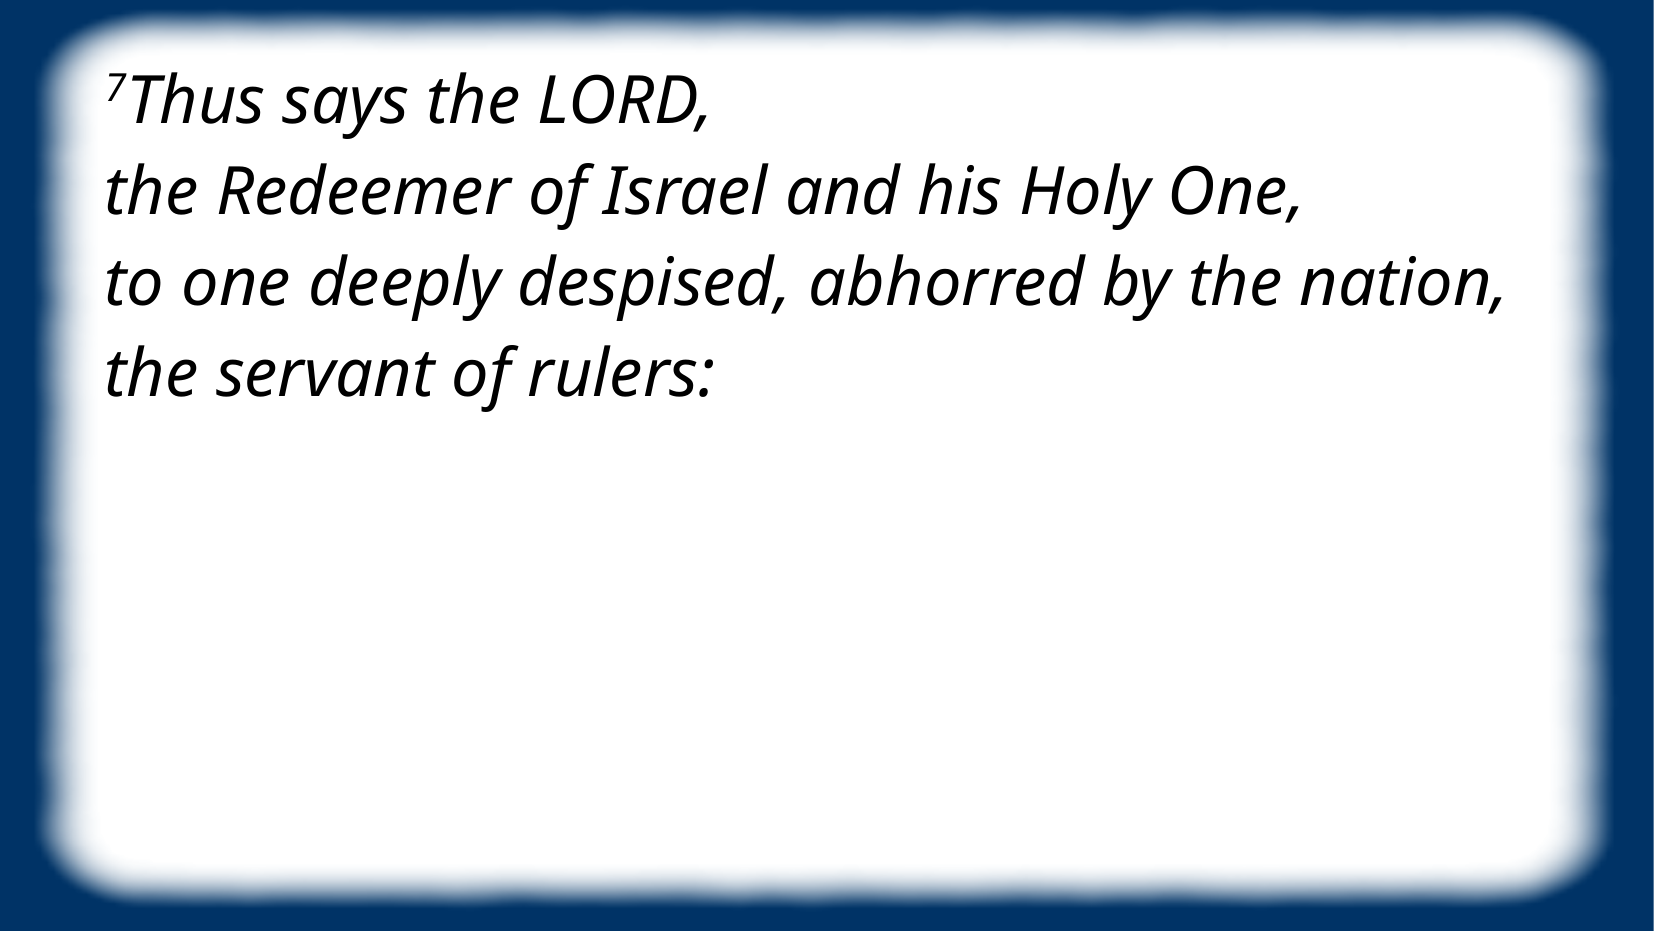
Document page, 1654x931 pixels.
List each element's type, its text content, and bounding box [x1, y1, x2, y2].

picture [0, 0, 1654, 931]
text_box 7Thus says the LORD, the Redeemer of Israel and his Holy One, to one deeply despised, abhorred by the nation, the servant of rulers: [90, 45, 1561, 415]
